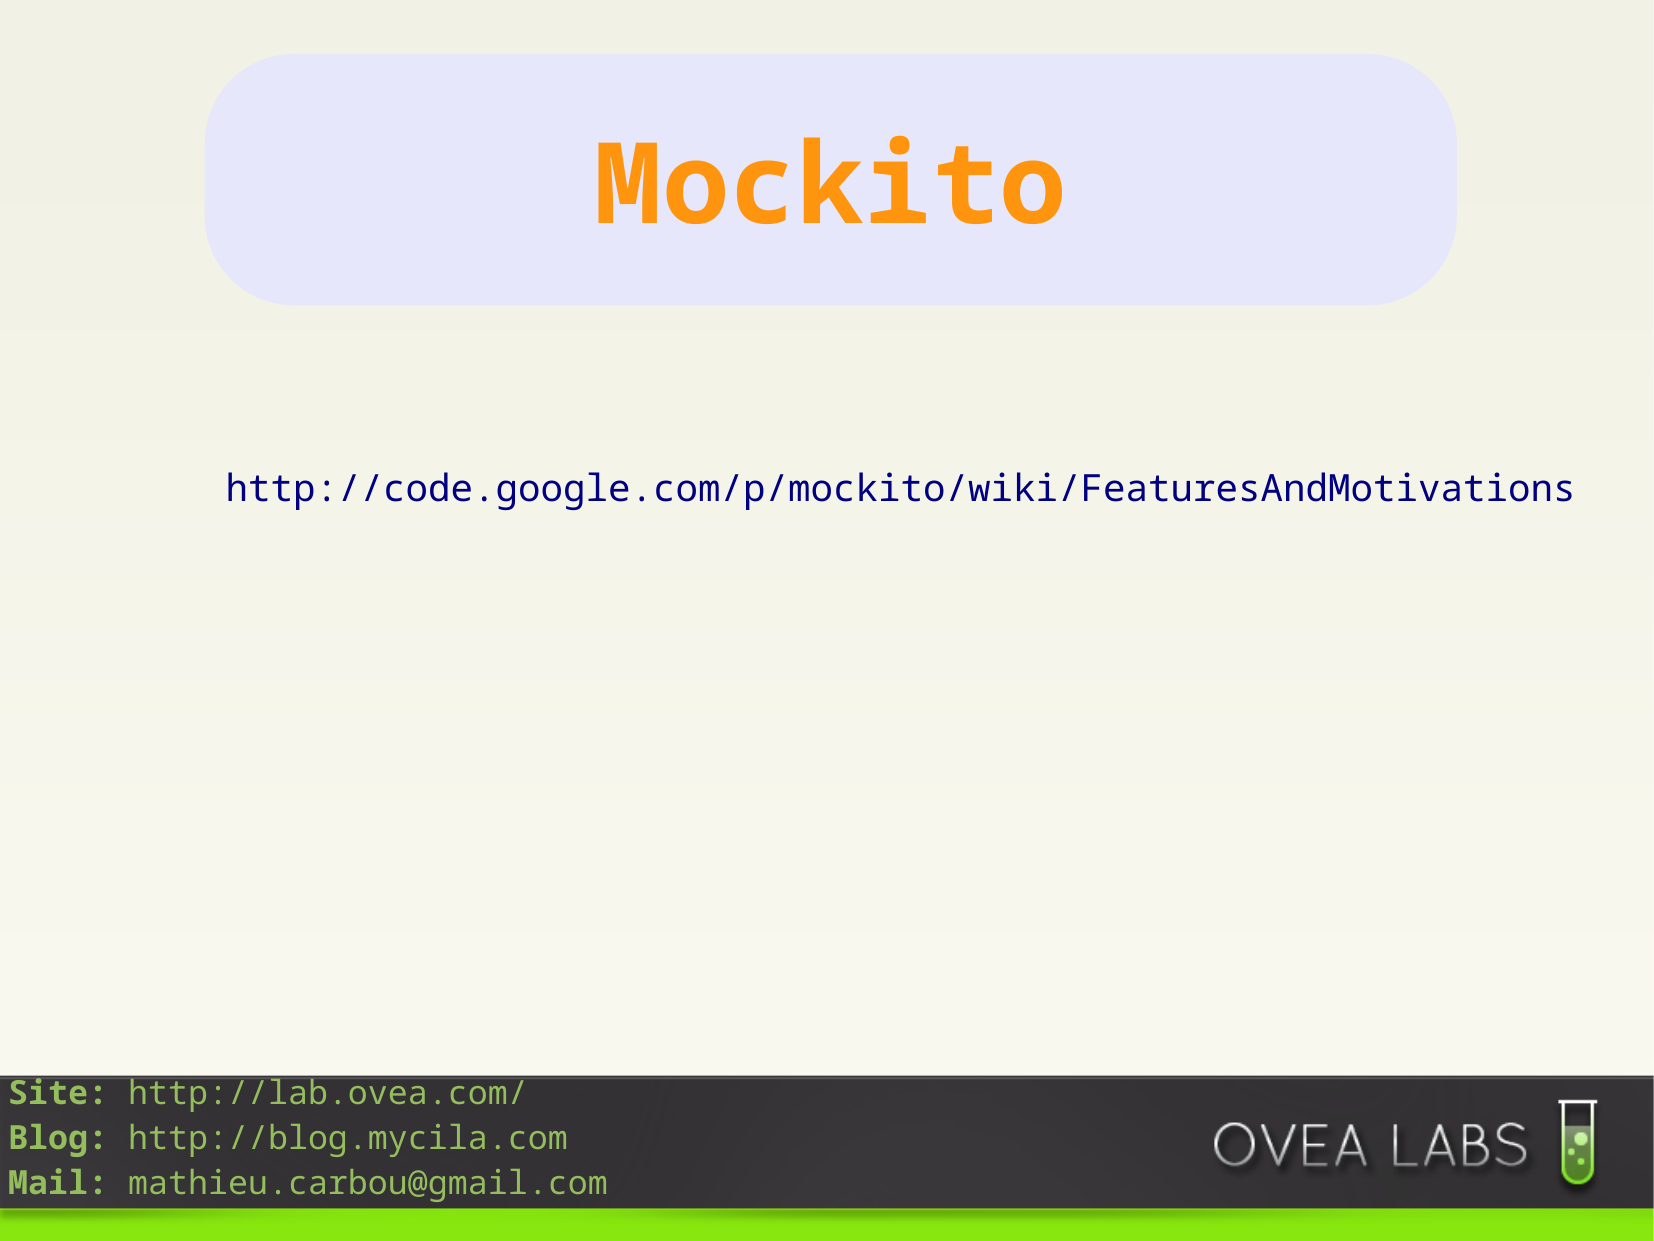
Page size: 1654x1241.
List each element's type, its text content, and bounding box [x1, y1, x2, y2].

picture [0, 0, 1654, 1241]
text_box Mockito [204, 53, 1457, 306]
text_box http://code.google.com/p/mockito/wiki/FeaturesAndMotivations [165, 454, 1606, 976]
